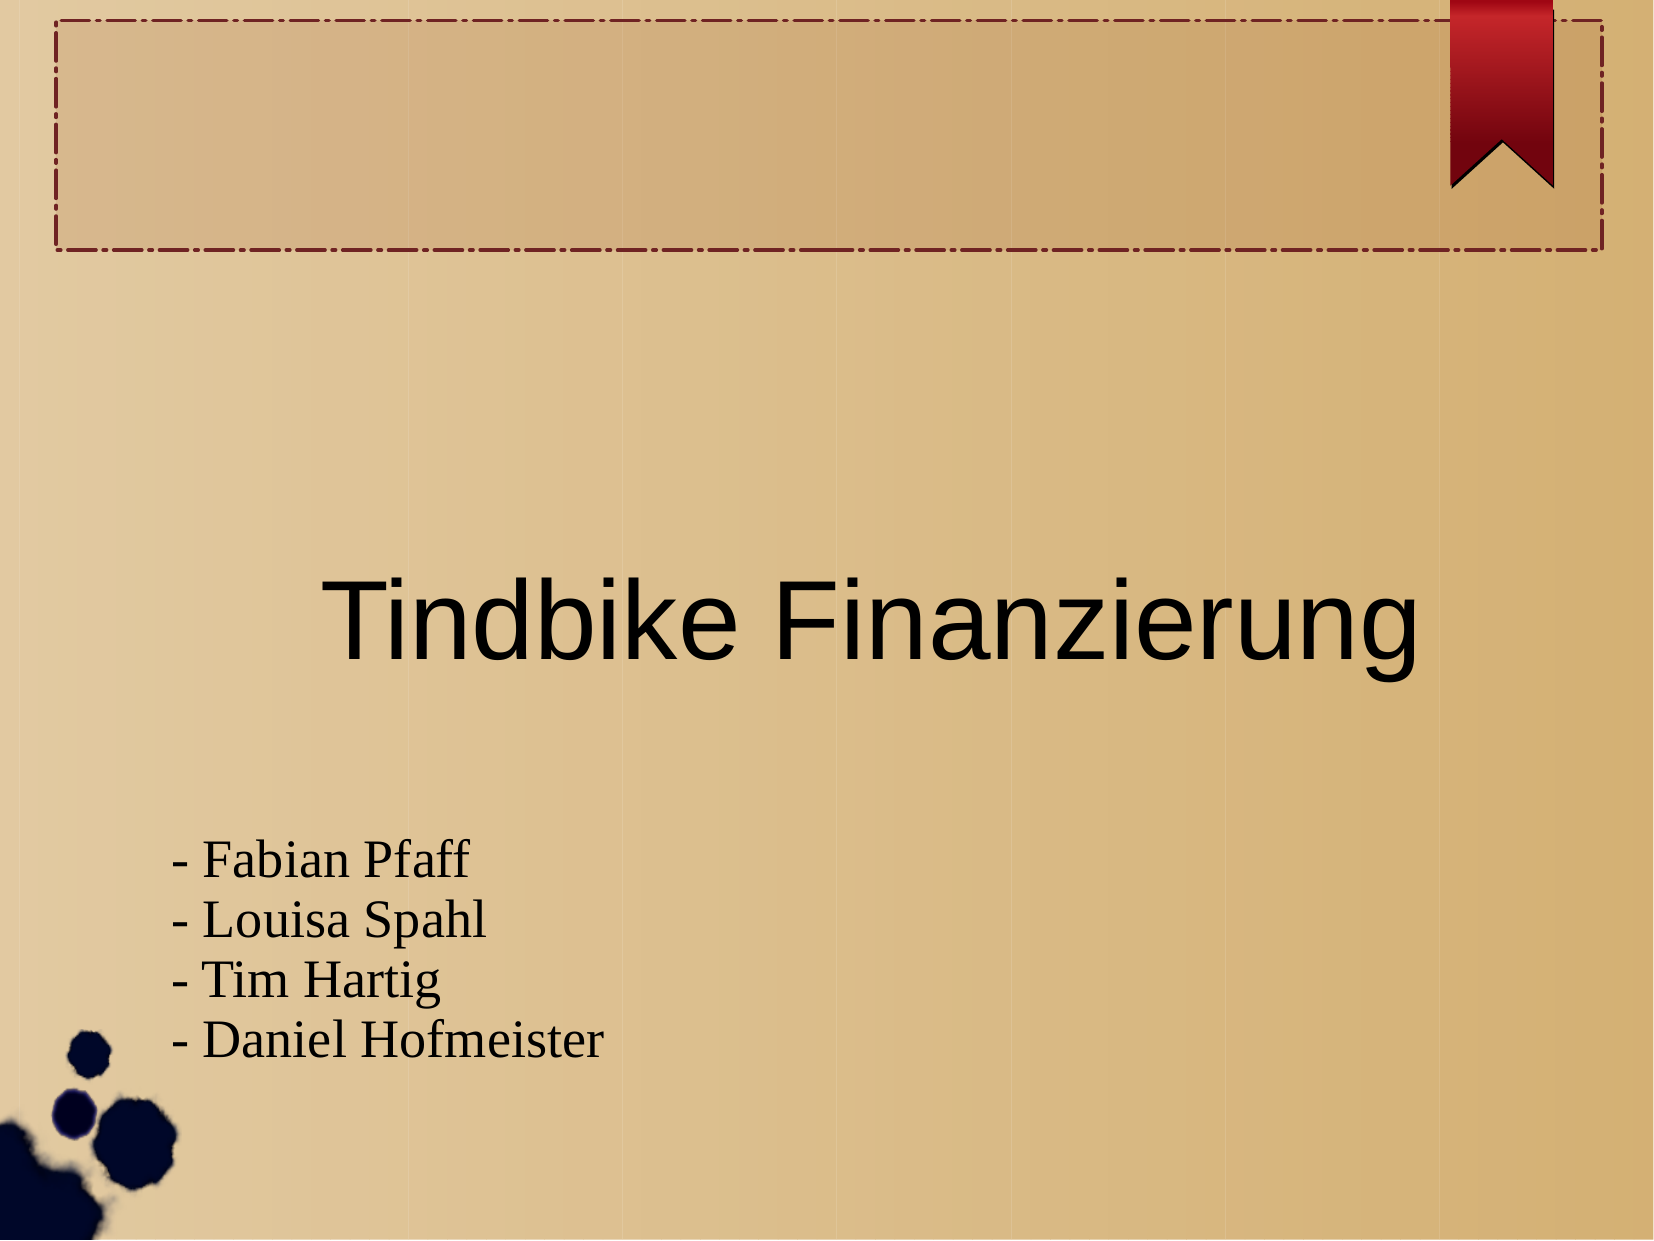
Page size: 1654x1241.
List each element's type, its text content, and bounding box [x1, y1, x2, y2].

title - Fabian Pfaff - Louisa Spahl - Tim Hartig - Daniel Hofmeister [171, 828, 1501, 1069]
subtitle Tindbike Finanzierung [206, 200, 1536, 1041]
